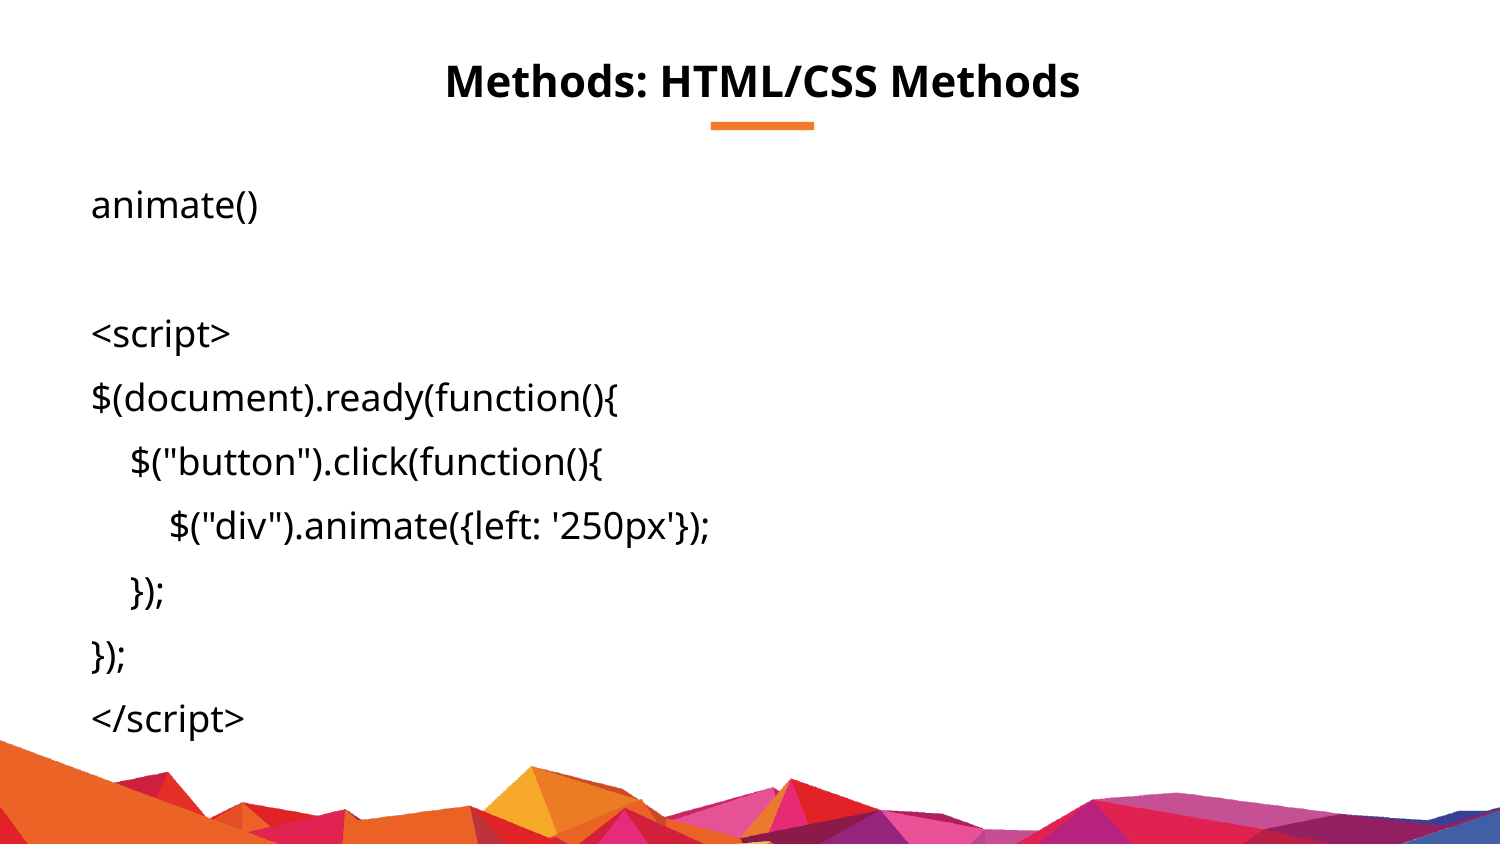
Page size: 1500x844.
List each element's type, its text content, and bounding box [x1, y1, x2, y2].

picture [0, 740, 1500, 844]
text_box animate() <script> $(document).ready(function(){ $("button").click(function(){ $("div").animate({left: '250px'}); }); }); </script> [75, 159, 1426, 816]
title Methods: HTML/CSS Methods [94, 39, 1431, 110]
